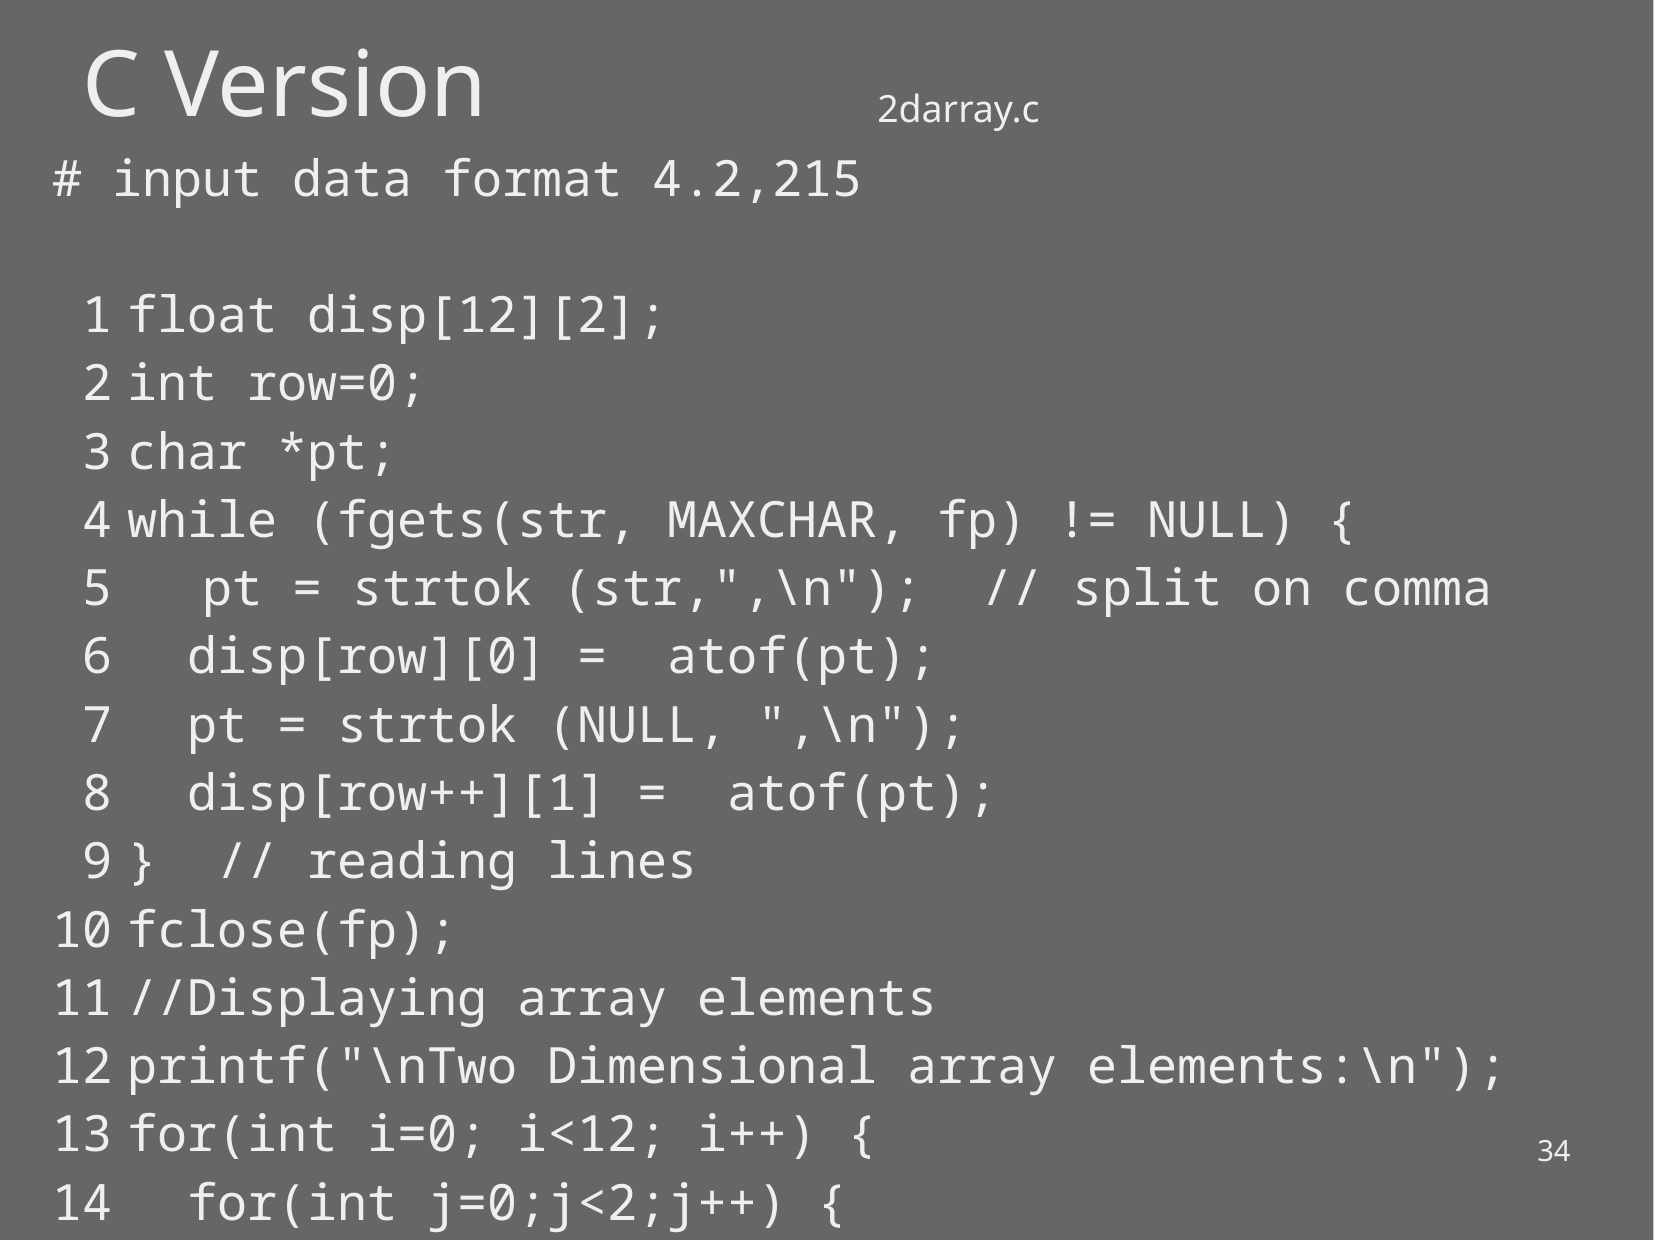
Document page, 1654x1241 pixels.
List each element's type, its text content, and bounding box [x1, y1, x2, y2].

text_box 2darray.c [862, 75, 1351, 128]
title C Version [82, 27, 1571, 135]
text_box # input data format 4.2,215 1 float disp[12][2]; 2 int row=0; 3 char *pt; 4 while (fgets(str, MAXCHAR, fp) != NULL) { 5 pt = strtok (str,",\n"); // split on comma 6 disp[row][0] = atof(pt); 7 pt = strtok (NULL, ",\n"); 8 disp[row++][1] = atof(pt); 9 } // reading lines 10 fclose(fp); 11 //Displaying array elements 12 printf("\nTwo Dimensional array elements:\n"); 13 for(int i=0; i<12; i++) { 14 for(int j=0;j<2;j++) { 15 printf("disp[%d][%d] = :%5.1f:\n", i,j,disp[i][j]); 16 } 17 } [37, 135, 1654, 1201]
